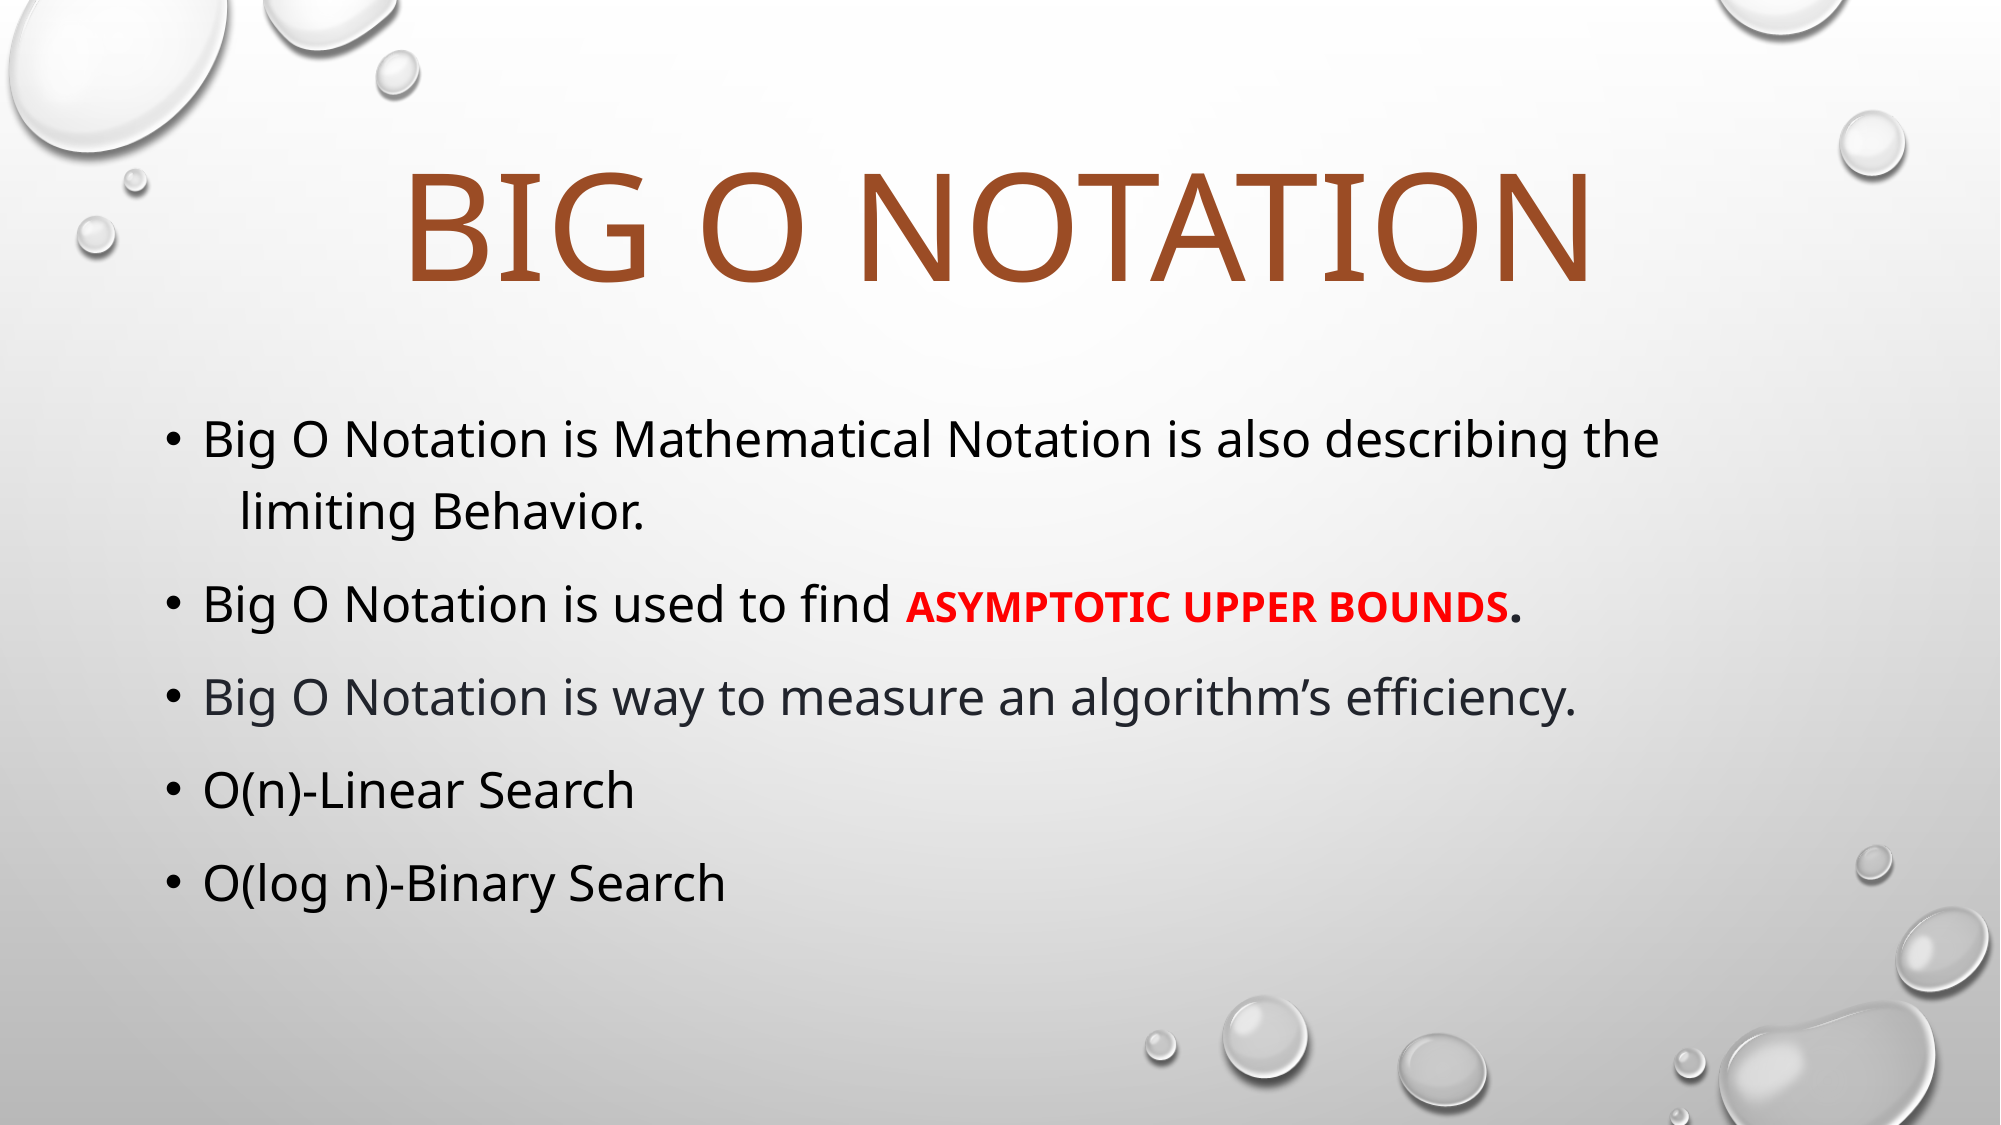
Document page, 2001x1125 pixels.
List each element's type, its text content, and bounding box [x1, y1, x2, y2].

title Big O Notation [149, 101, 1851, 364]
list Big O Notation is Mathematical Notation is also describing the limiting Behavior. Big O Notation is used to find asymptotic upper bounds. Big O Notation is way to measure an algorithm’s efficiency. O(n)-Linear Search O(log n)-Binary Search [149, 388, 1850, 950]
